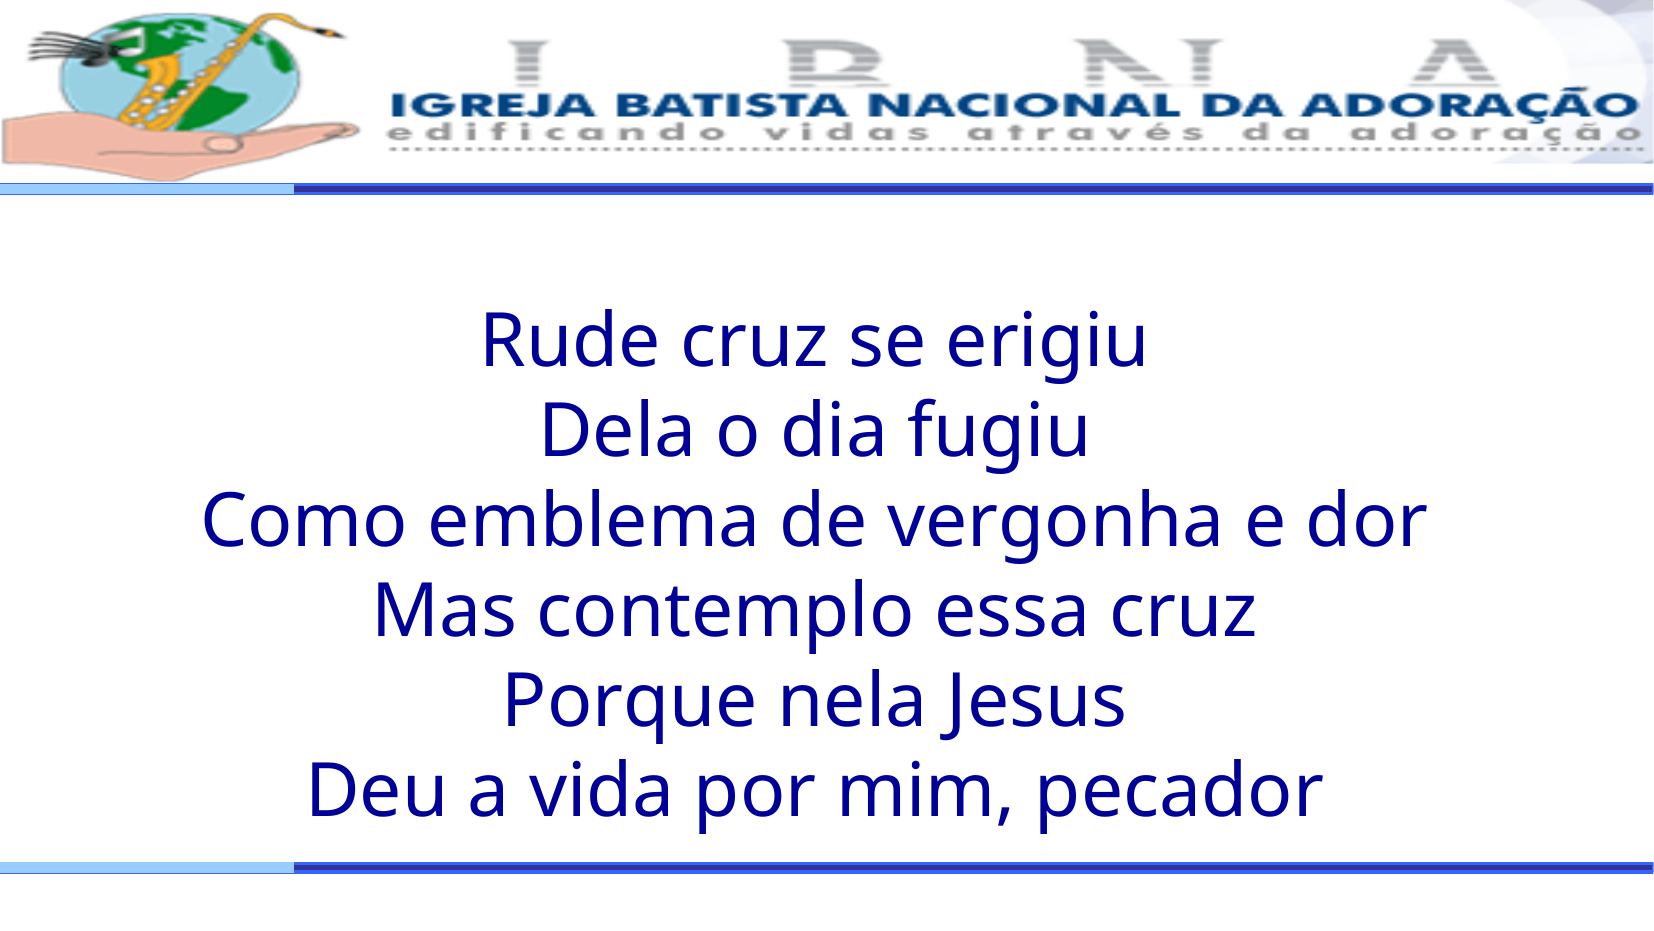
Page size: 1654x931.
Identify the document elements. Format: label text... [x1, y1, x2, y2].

chart [0, 194, 1654, 204]
chart [0, 0, 1654, 184]
text_box Rude cruz se erigiu Dela o dia fugiu Como emblema de vergonha e dor Mas contemplo essa cruz Porque nela Jesus Deu a vida por mim, pecador [0, 283, 1642, 931]
text_box [0, 184, 1654, 194]
text_box [1642, 863, 1654, 872]
